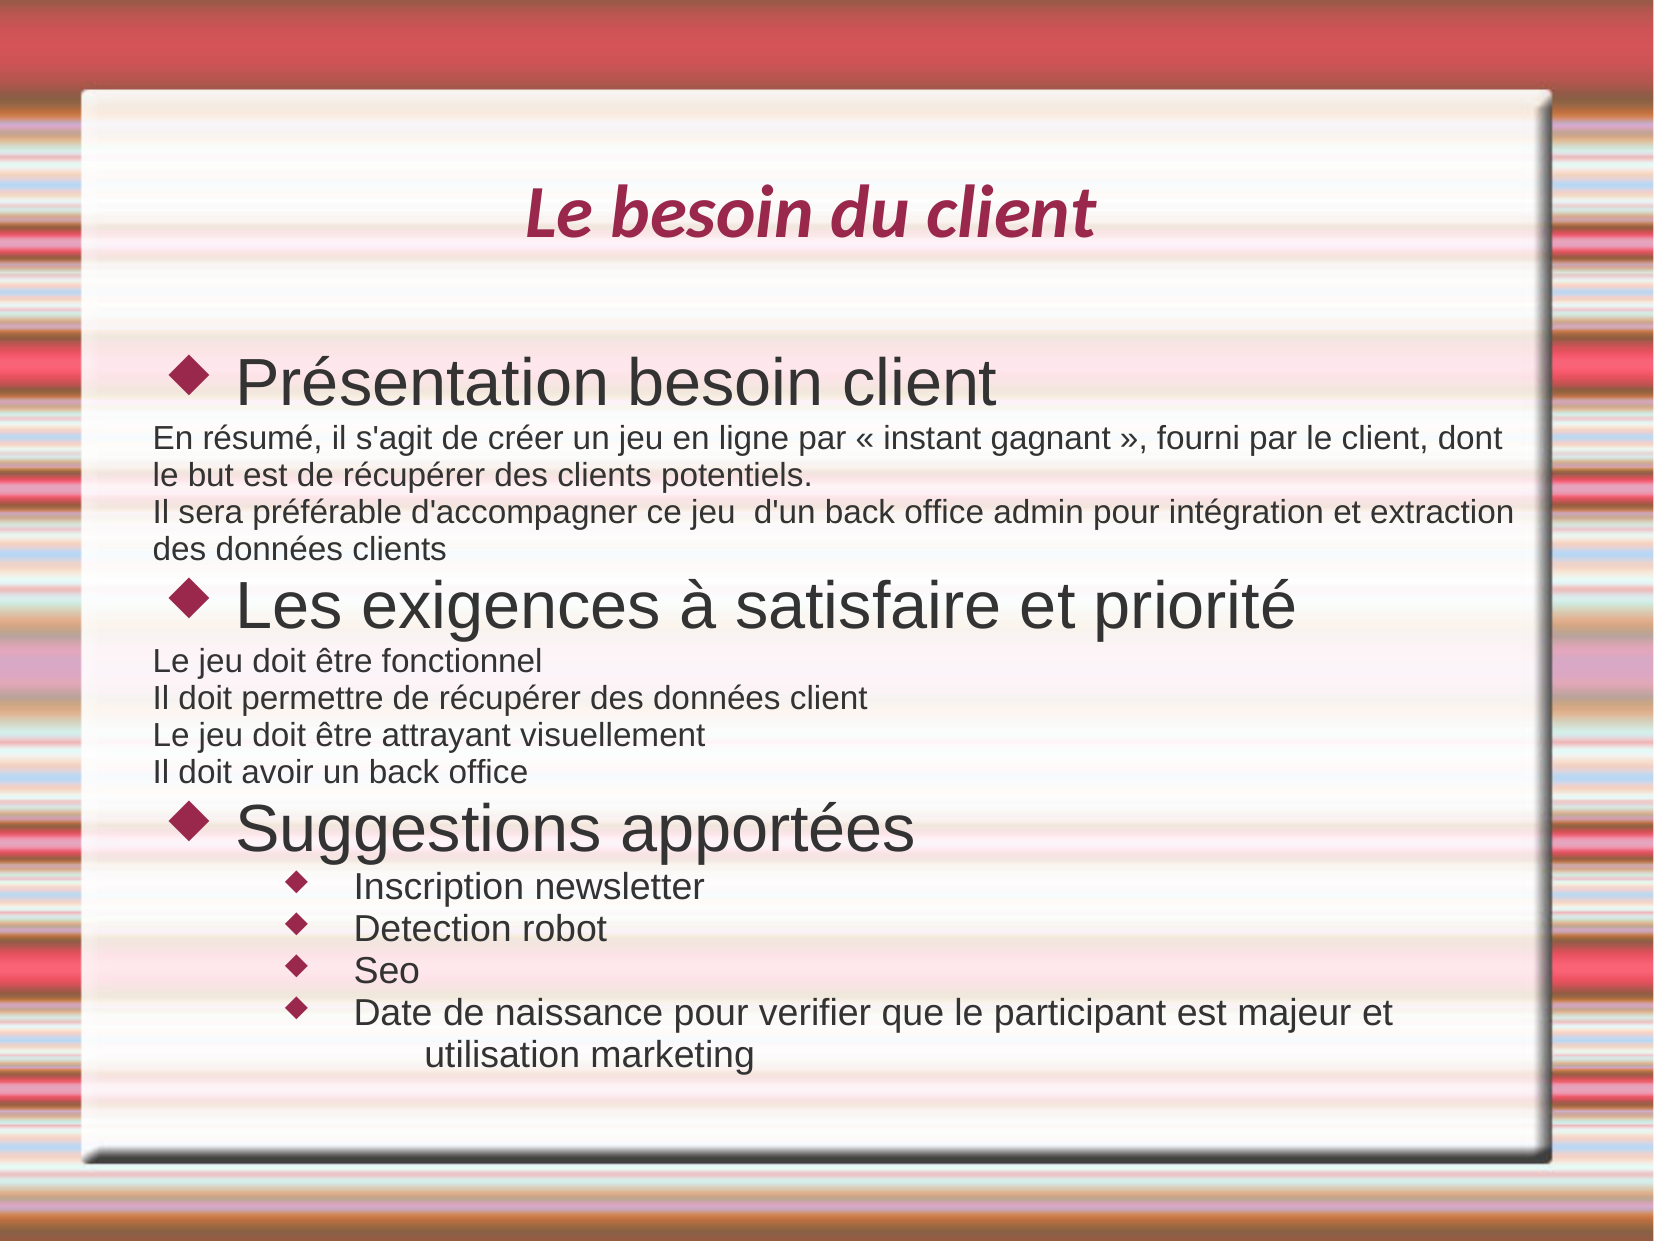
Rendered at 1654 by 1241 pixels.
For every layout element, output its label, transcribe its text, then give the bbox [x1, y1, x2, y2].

list Présentation besoin client En résumé, il s'agit de créer un jeu en ligne par « instant gagnant », fourni par le client, dont le but est de récupérer des clients potentiels. Il sera préférable d'accompagner ce jeu d'un back office admin pour intégration et extraction des données clients Les exigences à satisfaire et priorité Le jeu doit être fonctionnel Il doit permettre de récupérer des données client Le jeu doit être attrayant visuellement Il doit avoir un back office Suggestions apportées Inscription newsletter Detection robot Seo Date de naissance pour verifier que le participant est majeur et utilisation marketing [152, 344, 1534, 1127]
picture [0, 0, 1654, 1241]
title Le besoin du client [88, 114, 1534, 322]
